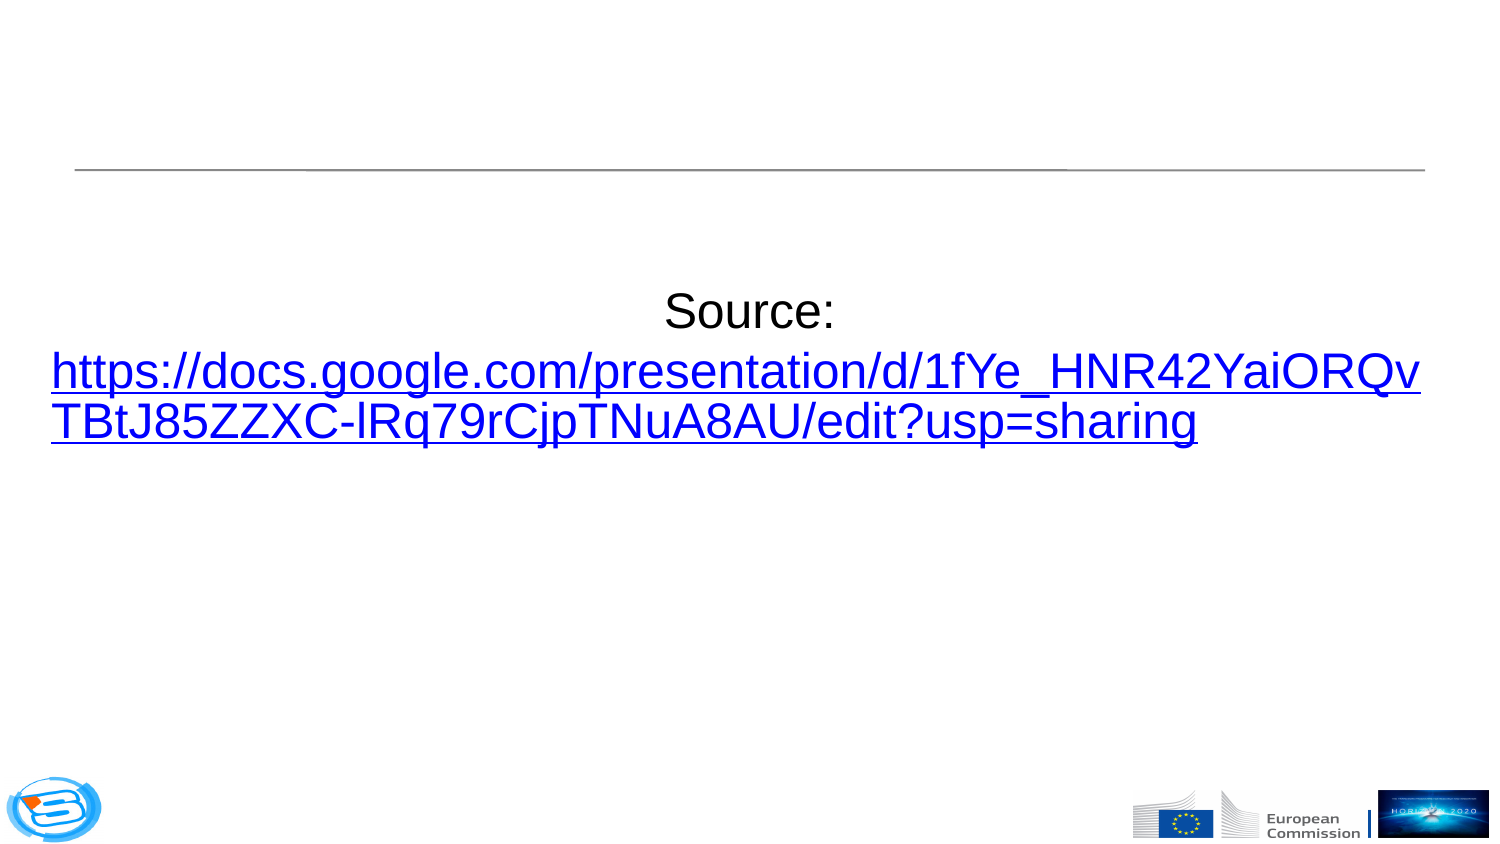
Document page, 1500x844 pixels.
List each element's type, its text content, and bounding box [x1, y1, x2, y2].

title Source: https://docs.google.com/presentation/d/1fYe_HNR42YaiORQvTBtJ85ZZXC-lRq79rCjpTNuA8AU/edit?usp=sharing [51, 122, 1449, 459]
picture [4, 775, 104, 844]
picture [1378, 790, 1489, 838]
picture [1133, 790, 1371, 838]
